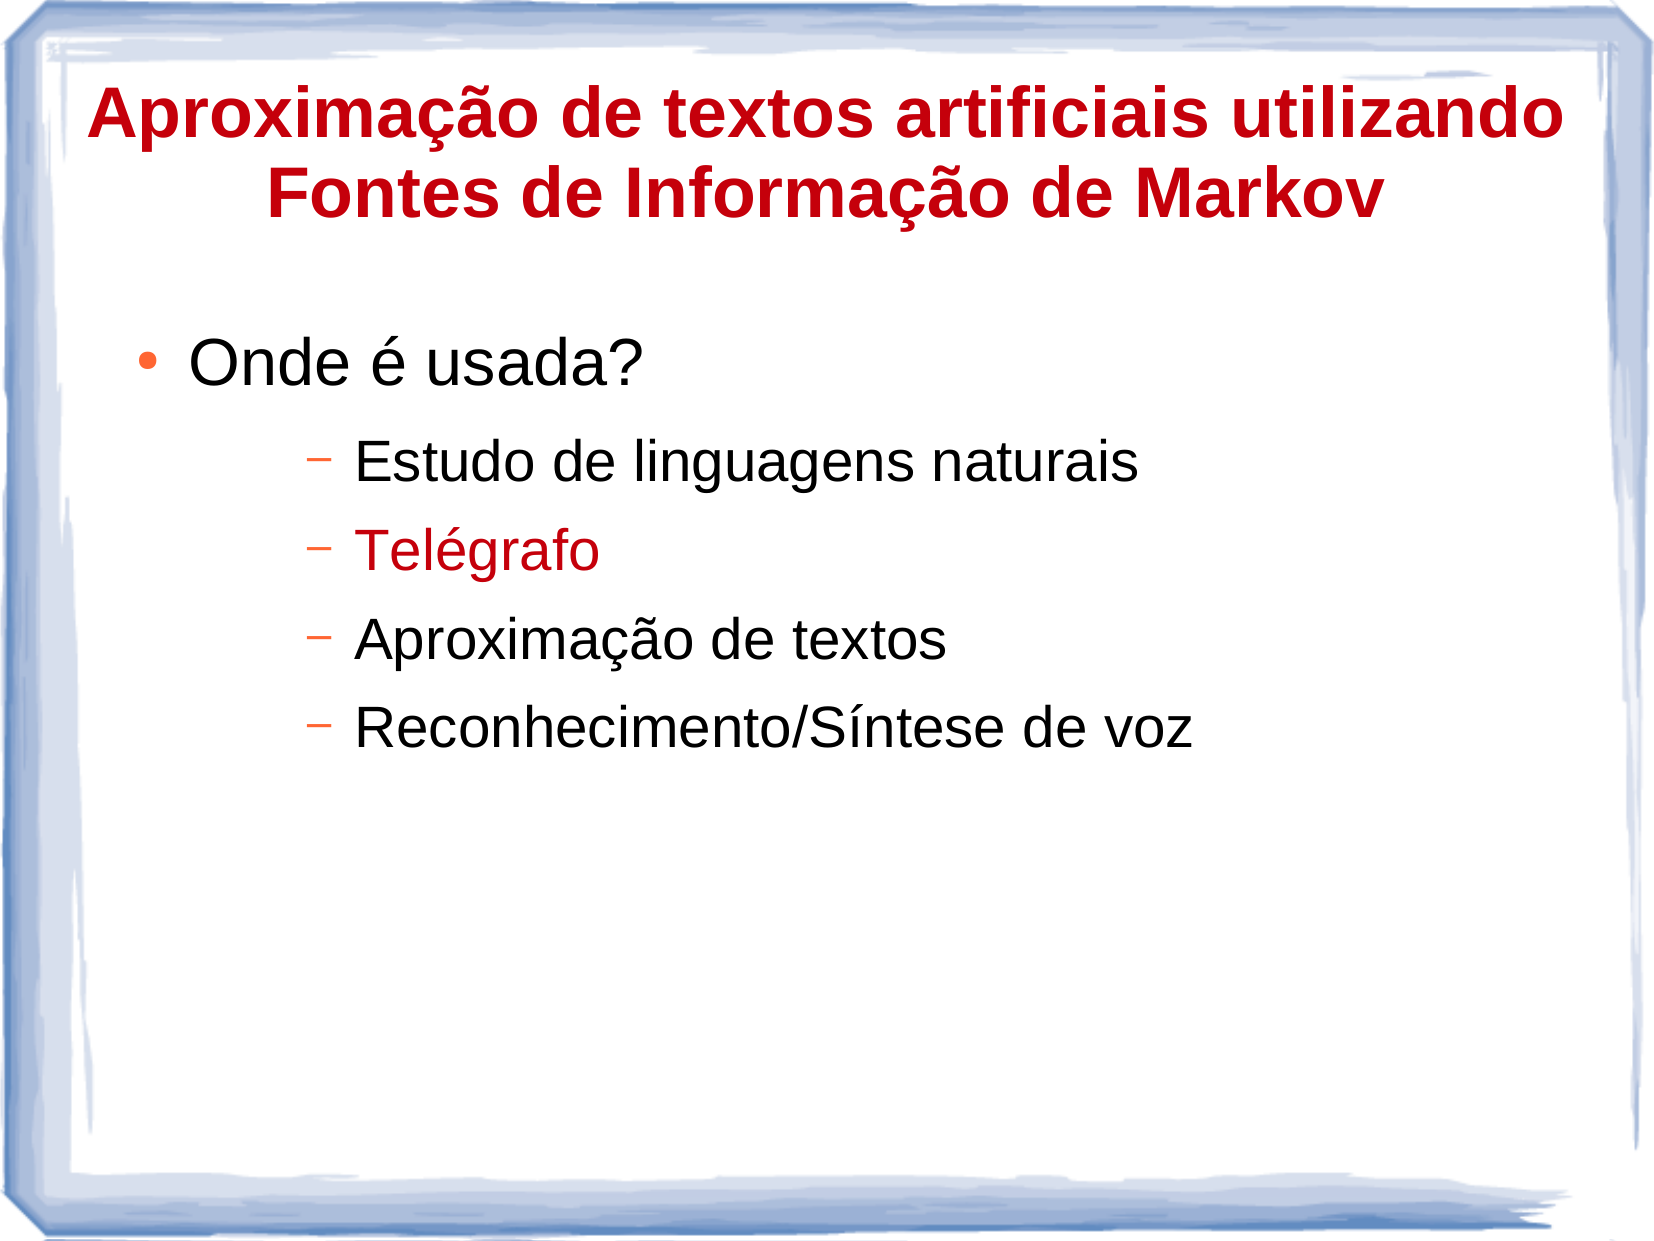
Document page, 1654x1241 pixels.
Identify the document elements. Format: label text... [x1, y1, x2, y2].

picture [0, 0, 1654, 1241]
list Onde é usada? Estudo de linguagens naturais Telégrafo Aproximação de textos Reconhecimento/Síntese de voz [118, 324, 1571, 1045]
title Aproximação de textos artificiais utilizando Fontes de Informação de Markov [82, 49, 1571, 257]
